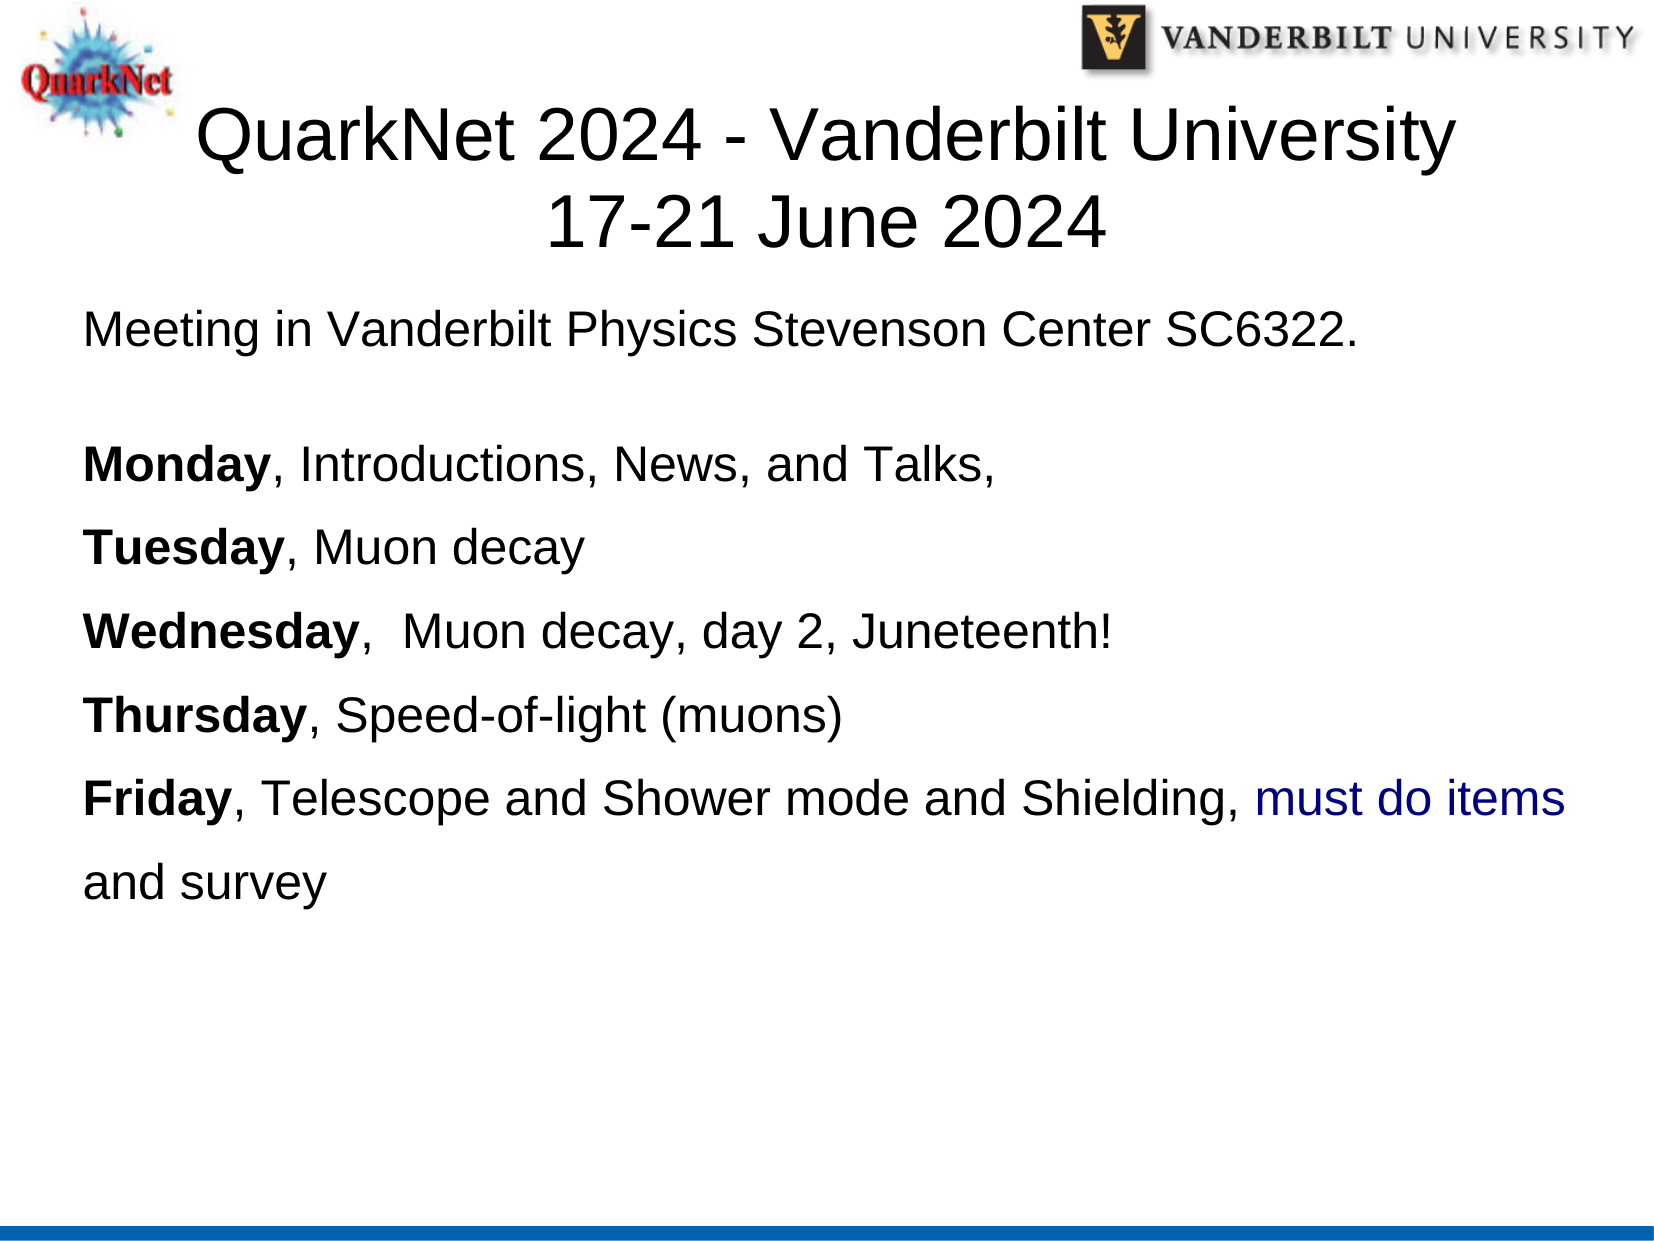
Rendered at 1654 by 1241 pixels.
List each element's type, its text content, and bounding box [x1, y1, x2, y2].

title QuarkNet 2024 - Vanderbilt University 17-21 June 2024 [82, 72, 1571, 281]
picture [1078, 1, 1649, 85]
picture [4, 1, 188, 152]
subtitle Meeting in Vanderbilt Physics Stevenson Center SC6322. Monday, Introductions, News, and Talks, Tuesday, Muon decay Wednesday, Muon decay, day 2, Juneteenth! Thursday, Speed-of-light (muons) Friday, Telescope and Shower mode and Shielding, must do items and survey [82, 304, 1571, 1149]
